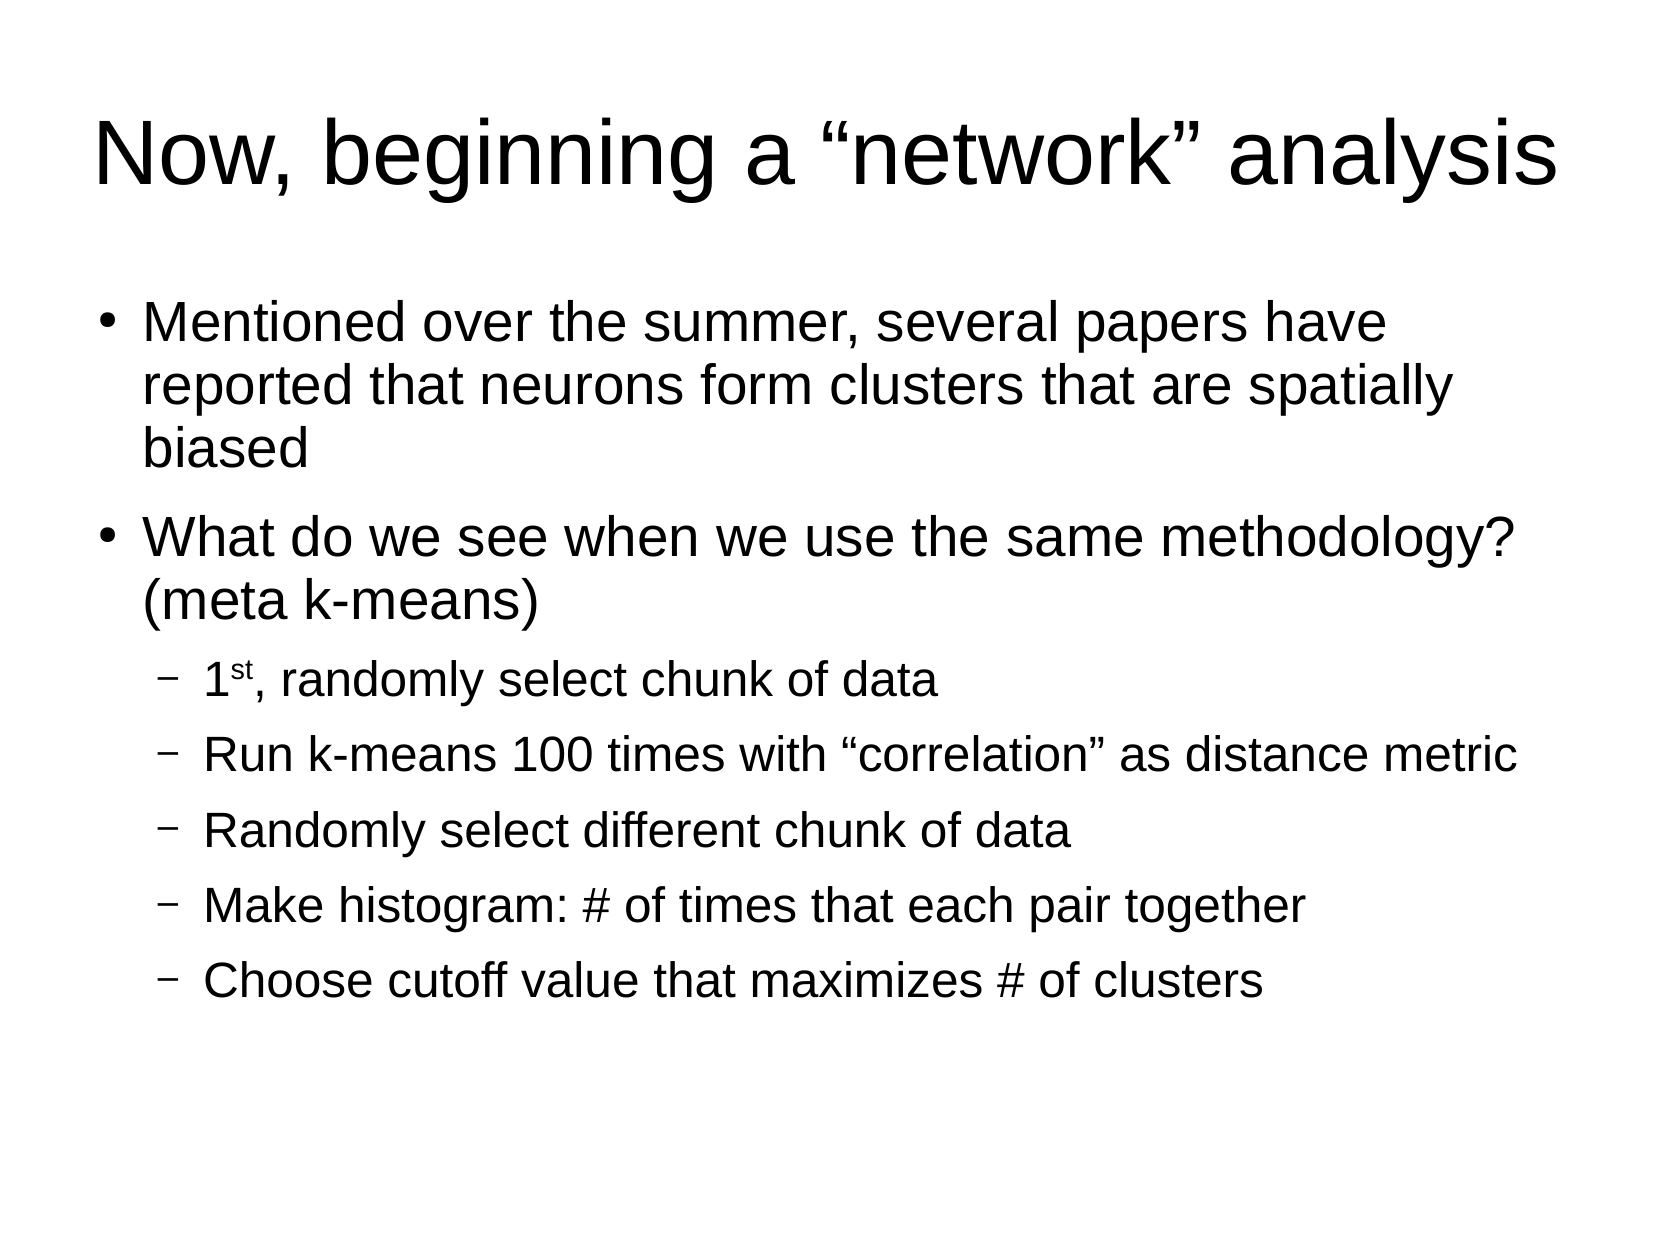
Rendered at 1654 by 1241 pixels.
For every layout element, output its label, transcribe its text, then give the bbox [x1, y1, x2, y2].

title Now, beginning a “network” analysis [82, 49, 1571, 257]
list Mentioned over the summer, several papers have reported that neurons form clusters that are spatially biased What do we see when we use the same methodology? (meta k-means) 1st, randomly select chunk of data Run k-means 100 times with “correlation” as distance metric Randomly select different chunk of data Make histogram: # of times that each pair together Choose cutoff value that maximizes # of clusters [82, 290, 1571, 1010]
